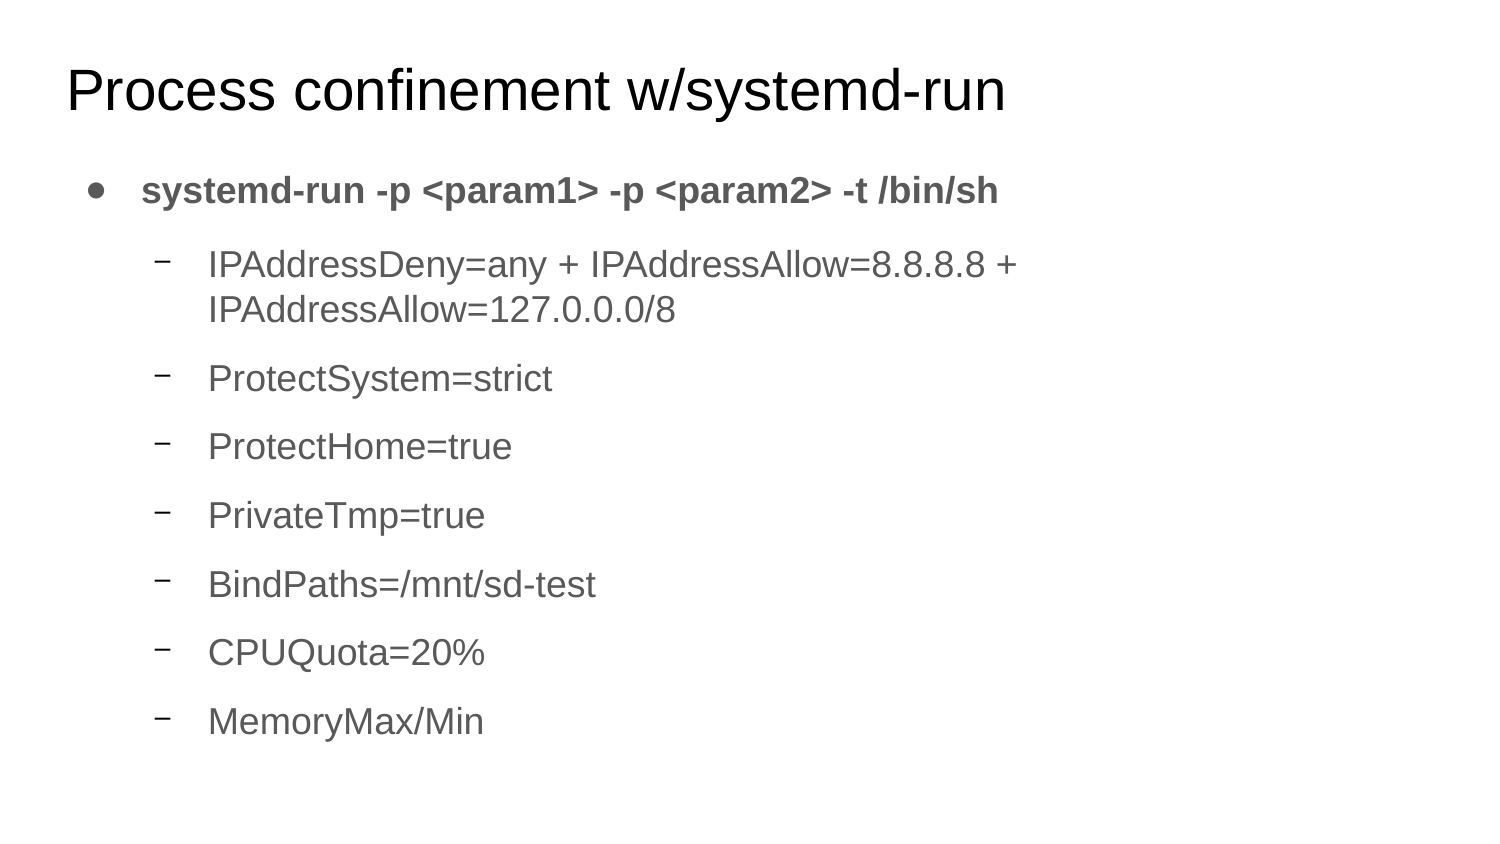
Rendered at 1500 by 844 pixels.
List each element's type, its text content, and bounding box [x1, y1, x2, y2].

title Process confinement w/systemd-run [51, 37, 1449, 132]
list systemd-run -p <param1> -p <param2> -t /bin/sh IPAddressDeny=any + IPAddressAllow=8.8.8.8 + IPAddressAllow=127.0.0.0/8 ProtectSystem=strict ProtectHome=true PrivateTmp=true BindPaths=/mnt/sd-test CPUQuota=20% MemoryMax/Min [51, 144, 1449, 705]
